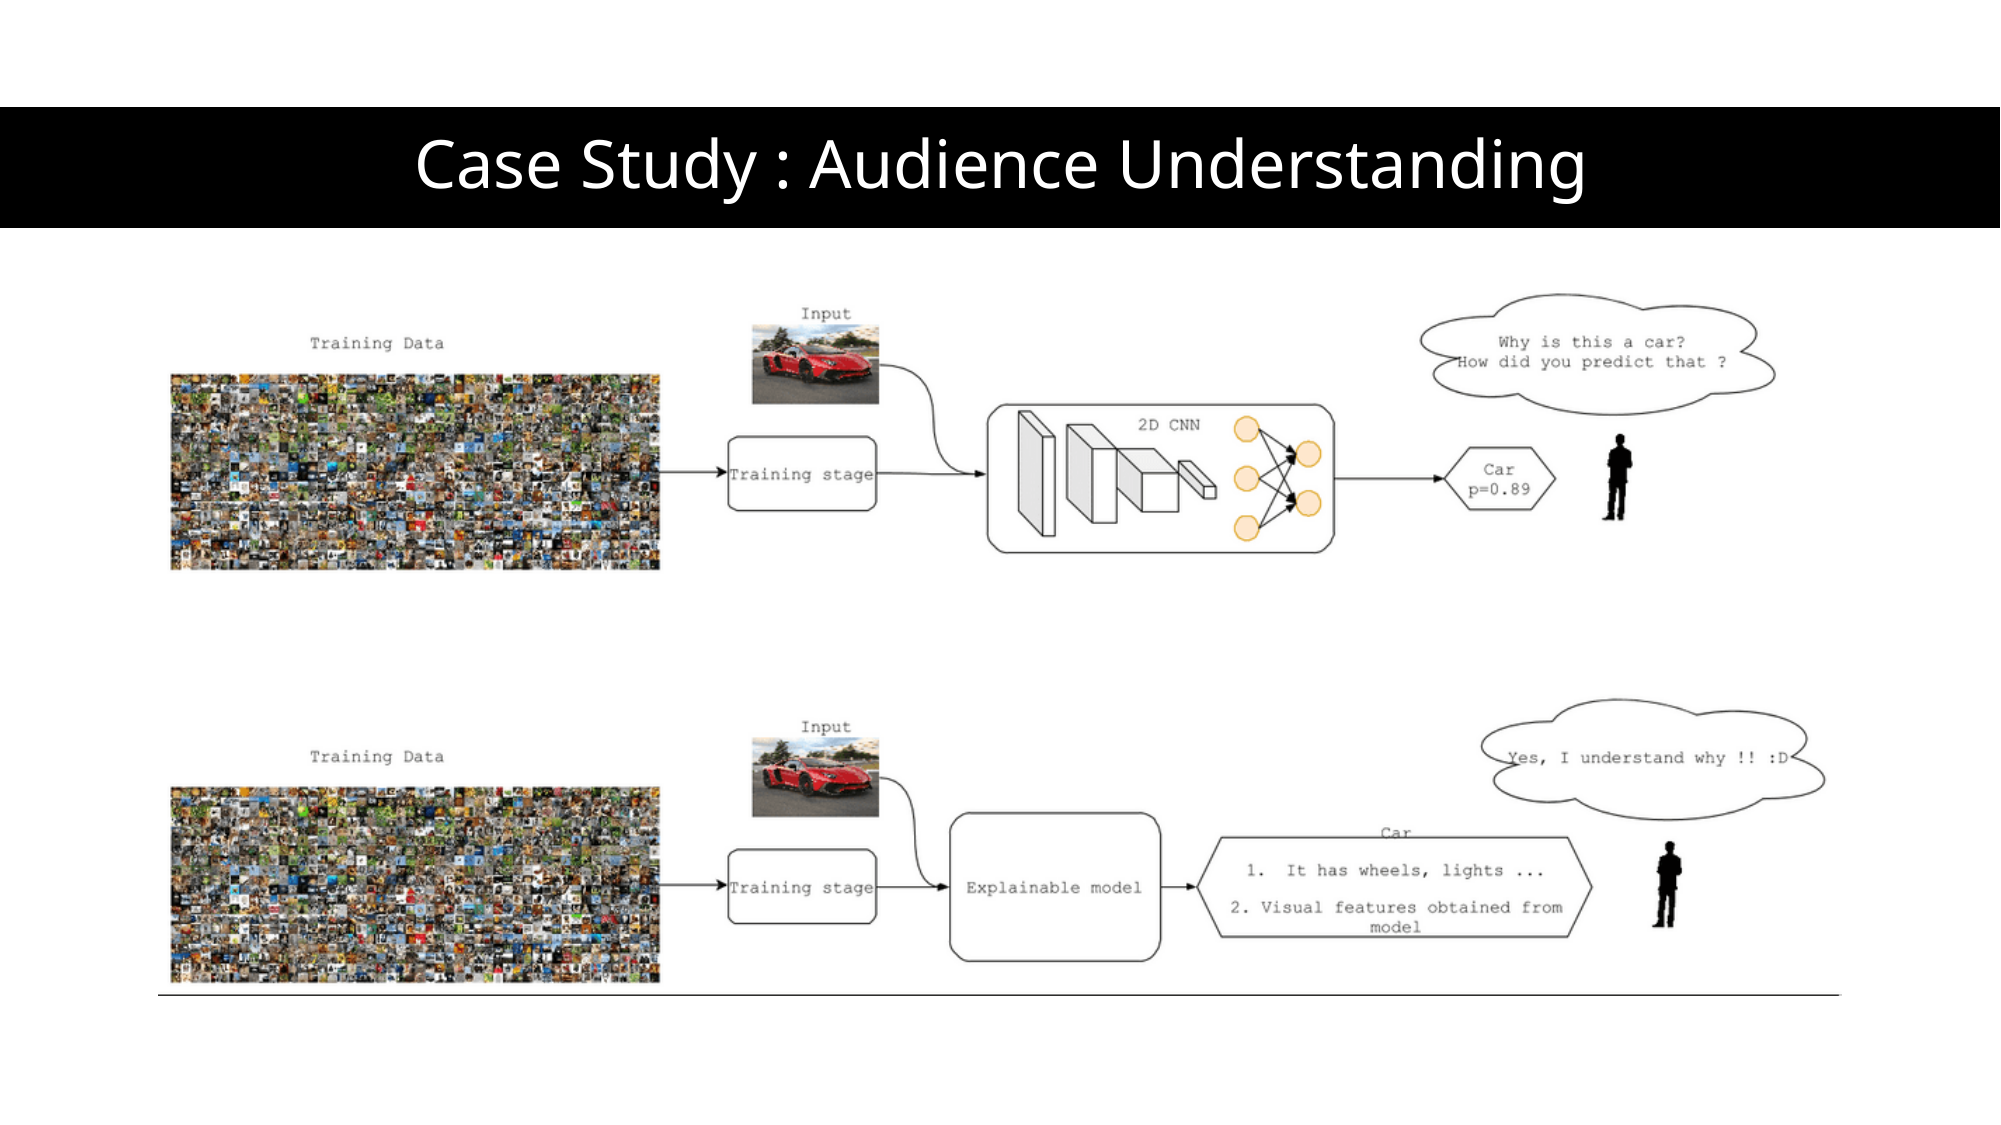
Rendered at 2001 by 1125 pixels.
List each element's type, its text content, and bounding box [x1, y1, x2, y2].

text_box [0, 107, 91, 228]
text_box [1931, 107, 2000, 228]
picture [158, 274, 1842, 996]
title Case Study : Audience Understanding [91, 105, 1931, 228]
